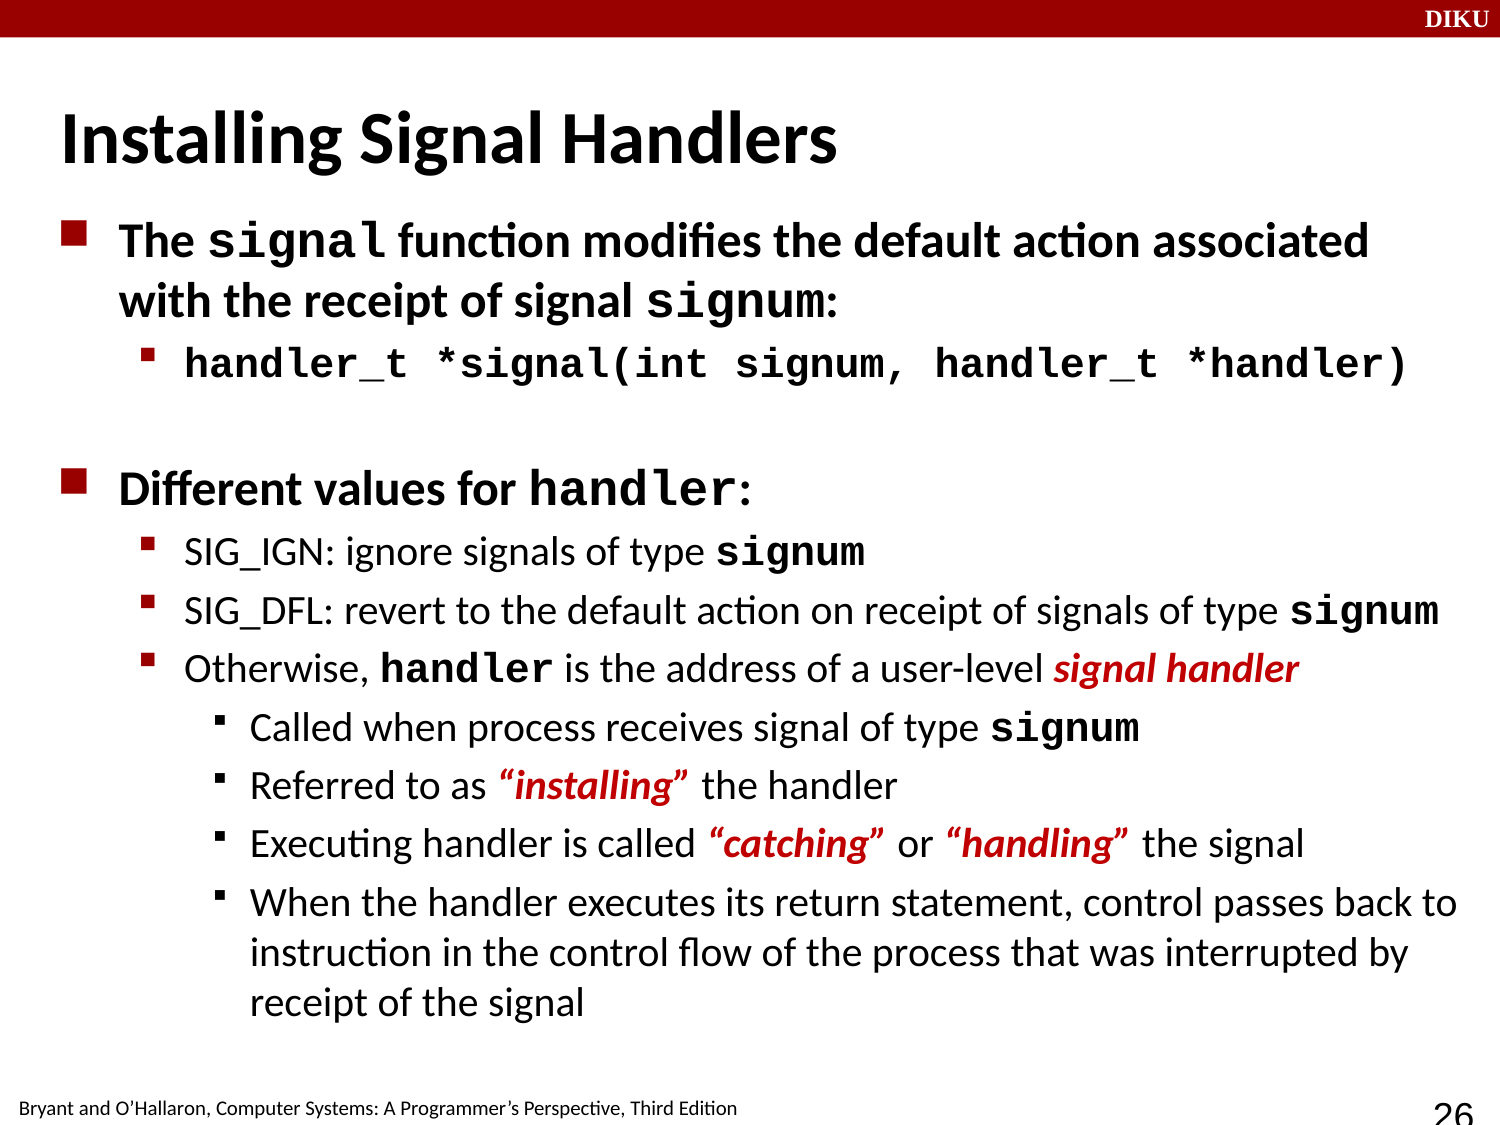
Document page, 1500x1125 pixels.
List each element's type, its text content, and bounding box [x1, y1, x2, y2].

text_box Installing Signal Handlers [45, 71, 1292, 197]
text_box The signal function modifies the default action associated with the receipt of signal signum: handler_t *signal(int signum, handler_t *handler) Different values for handler: SIG_IGN: ignore signals of type signum SIG_DFL: revert to the default action on receipt of signals of type signum Otherwise, handler is the address of a user-level signal handler Called when process receives signal of type signum Referred to as “installing” the handler Executing handler is called “catching” or “handling” the signal When the handler executes its return statement, control passes back to instruction in the control flow of the process that was interrupted by receipt of the signal [47, 200, 1475, 1058]
